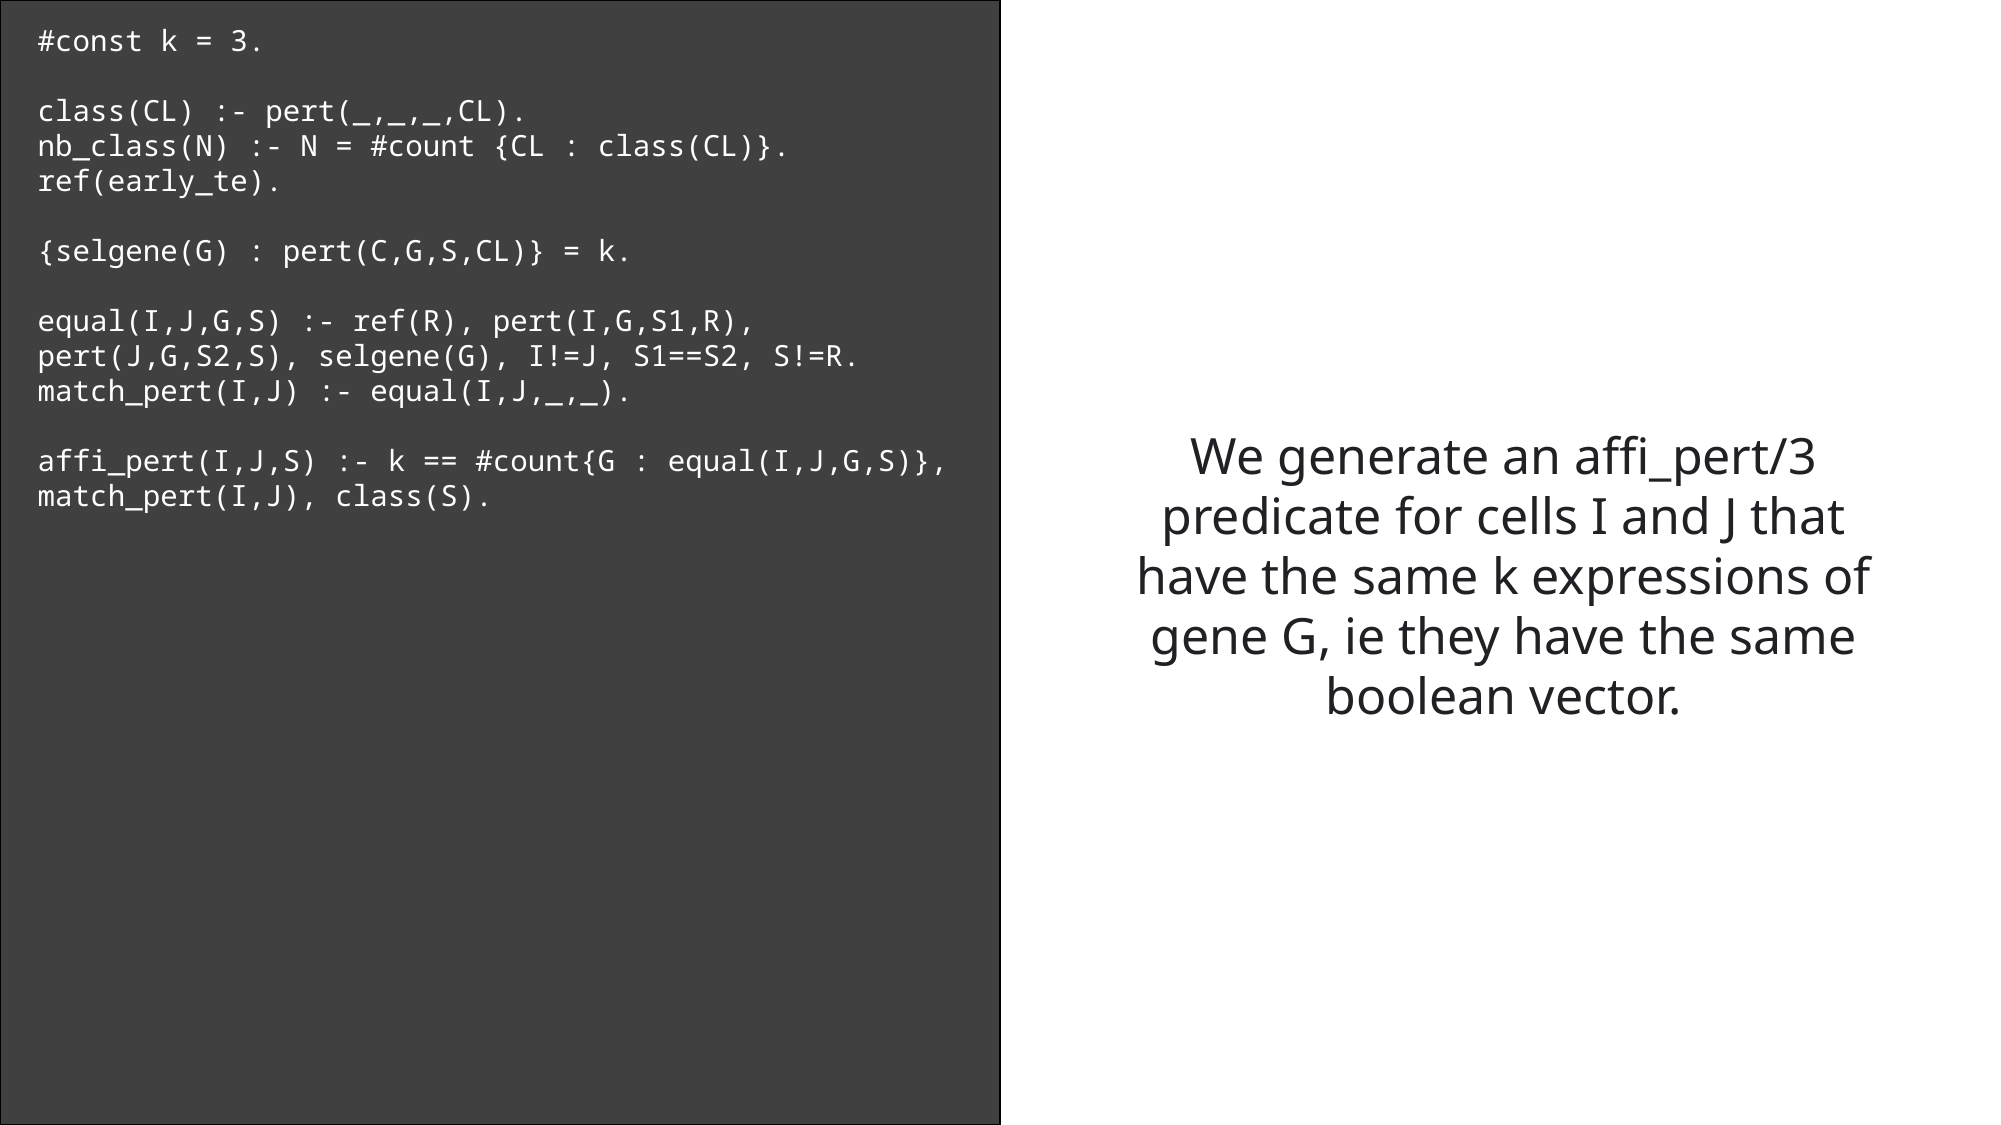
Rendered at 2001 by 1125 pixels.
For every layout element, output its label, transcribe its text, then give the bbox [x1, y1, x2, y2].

text_box We generate an affi_pert/3 predicate for cells I and J that have the same k expressions of gene G, ie they have the same boolean vector. [1088, 417, 1920, 732]
text_box [0, 0, 1000, 1125]
text_box #const k = 3. class(CL) :- pert(_,_,_,CL). nb_class(N) :- N = #count {CL : class(CL)}. ref(early_te). {selgene(G) : pert(C,G,S,CL)} = k. equal(I,J,G,S) :- ref(R), pert(I,G,S1,R), pert(J,G,S2,S), selgene(G), I!=J, S1==S2, S!=R. match_pert(I,J) :- equal(I,J,_,_). affi_pert(I,J,S) :- k == #count{G : equal(I,J,G,S)}, match_pert(I,J), class(S). [22, 15, 982, 520]
